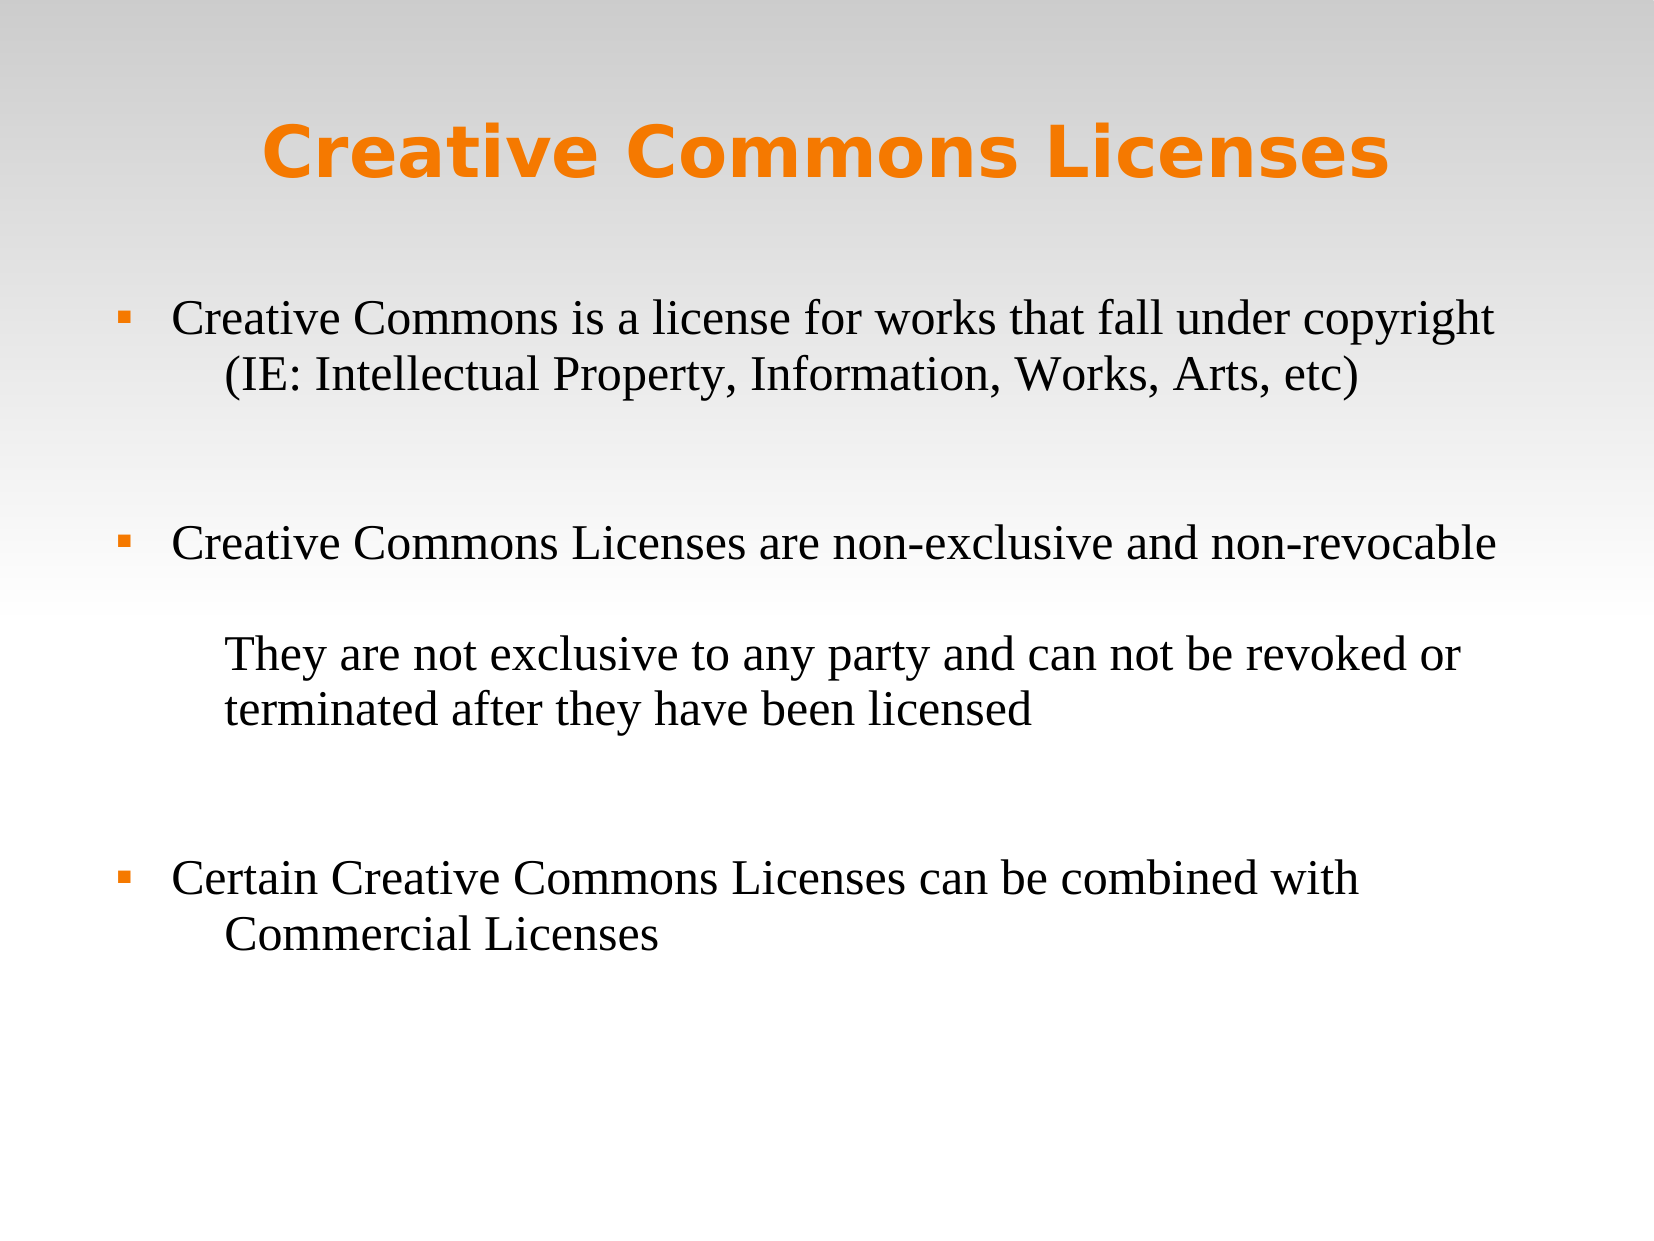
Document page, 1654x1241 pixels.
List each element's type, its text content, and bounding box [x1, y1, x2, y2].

list Creative Commons is a license for works that fall under copyright (IE: Intellectual Property, Information, Works, Arts, etc) Creative Commons Licenses are non-exclusive and non-revocable They are not exclusive to any party and can not be revoked or terminated after they have been licensed Certain Creative Commons Licenses can be combined with Commercial Licenses [82, 290, 1571, 1109]
title Creative Commons Licenses [82, 49, 1571, 257]
